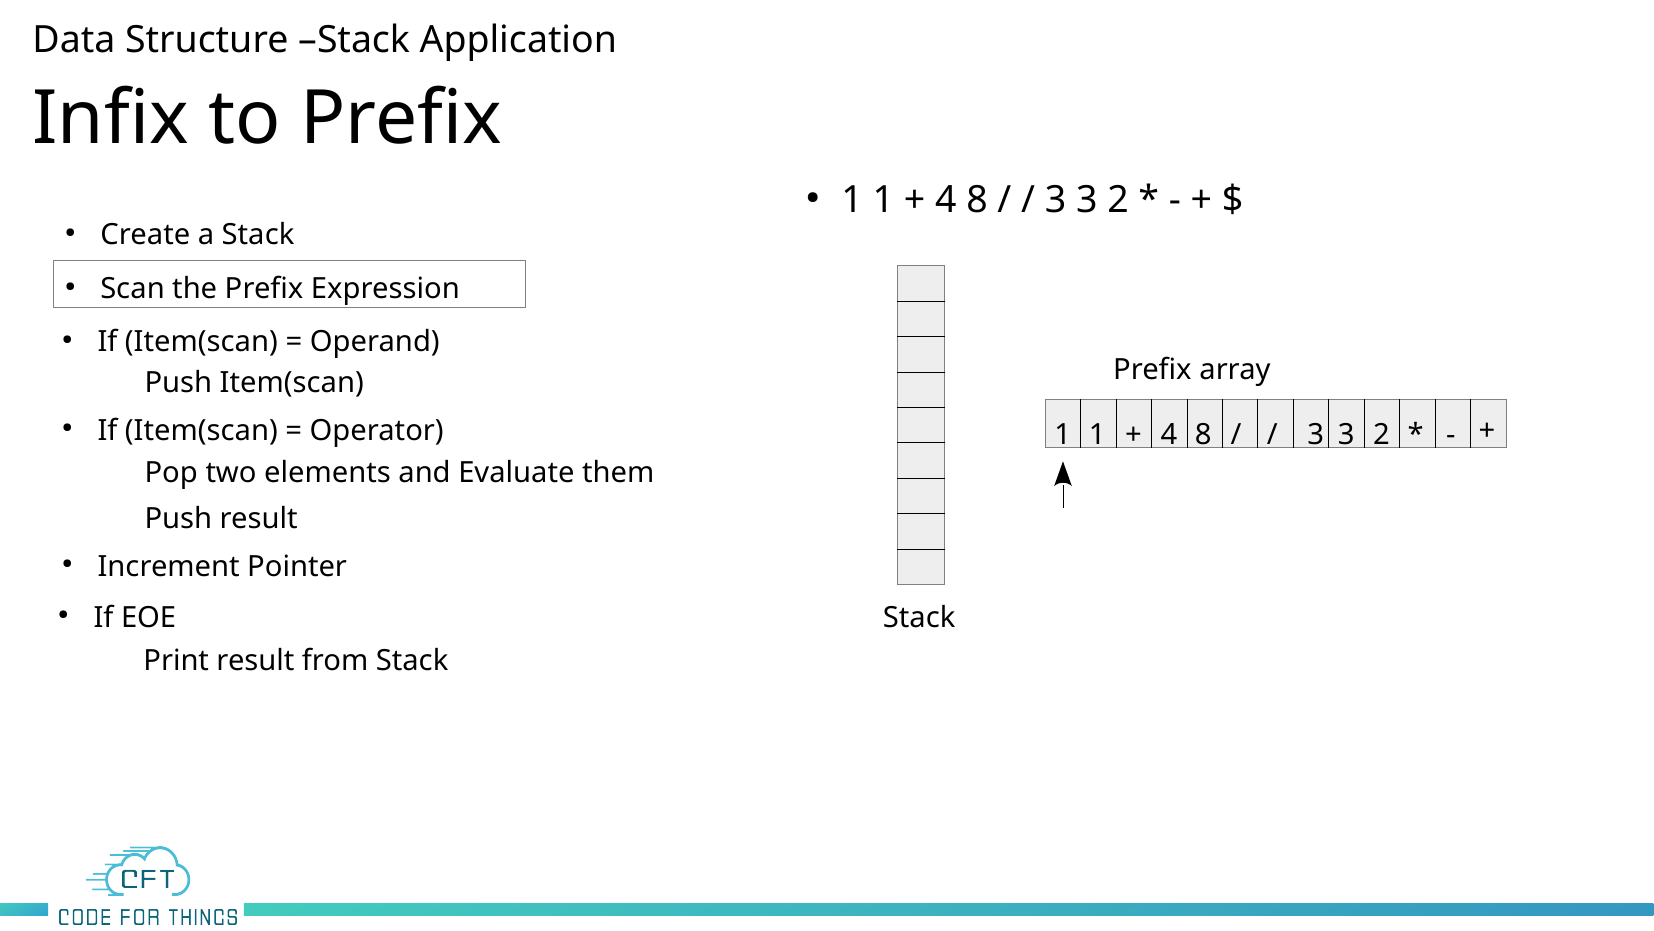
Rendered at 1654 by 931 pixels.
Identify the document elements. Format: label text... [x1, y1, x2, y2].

text_box Create a Stack [50, 206, 355, 266]
text_box [1436, 399, 1470, 405]
text_box + [1463, 401, 1518, 451]
title Data Structure –Stack Application Infix to Prefix [32, 12, 1536, 166]
text_box [1223, 399, 1257, 405]
text_box Pop two elements and Evaluate them [94, 443, 709, 502]
text_box Print result from Stack [93, 631, 615, 691]
text_box 1 [1074, 405, 1123, 456]
text_box 2 [1372, 405, 1407, 455]
text_box [1117, 399, 1151, 405]
text_box [1294, 399, 1328, 405]
text_box [897, 514, 945, 549]
text_box If EOE [43, 588, 375, 638]
text_box Push Item(scan) [94, 373, 426, 401]
text_box 8 [1180, 405, 1229, 455]
text_box 3 [1341, 405, 1372, 455]
text_box Stack [868, 588, 979, 638]
text_box + [1123, 405, 1145, 455]
text_box Push result [94, 490, 426, 550]
text_box Scan the Prefix Expression [50, 259, 537, 319]
text_box 4 [1145, 405, 1180, 455]
text_box / [1252, 405, 1292, 455]
text_box [897, 337, 945, 372]
text_box * [1407, 405, 1431, 455]
text_box - [1431, 405, 1472, 455]
text_box 3 [1292, 405, 1341, 455]
text_box [1188, 399, 1222, 405]
text_box [897, 302, 945, 336]
text_box [897, 479, 945, 513]
text_box [897, 265, 945, 301]
text_box Prefix array [1098, 340, 1312, 390]
text_box Increment Pointer [47, 537, 621, 597]
text_box [1152, 399, 1187, 405]
text_box 1 1 + 4 8 / / 3 3 2 * - + $ [791, 165, 1377, 225]
text_box [1045, 399, 1080, 405]
text_box If (Item(scan) = Operand) [47, 312, 491, 373]
text_box 1 [1039, 405, 1074, 455]
text_box [1258, 399, 1293, 405]
picture [59, 846, 237, 925]
text_box [1081, 399, 1116, 405]
text_box [897, 373, 945, 407]
text_box If (Item(scan) = Operator) [47, 401, 496, 461]
text_box [897, 408, 945, 442]
text_box [897, 443, 945, 478]
text_box [1365, 399, 1399, 405]
text_box [897, 550, 945, 585]
text_box [1400, 399, 1435, 405]
text_box / [1229, 405, 1252, 455]
text_box [1329, 399, 1364, 405]
